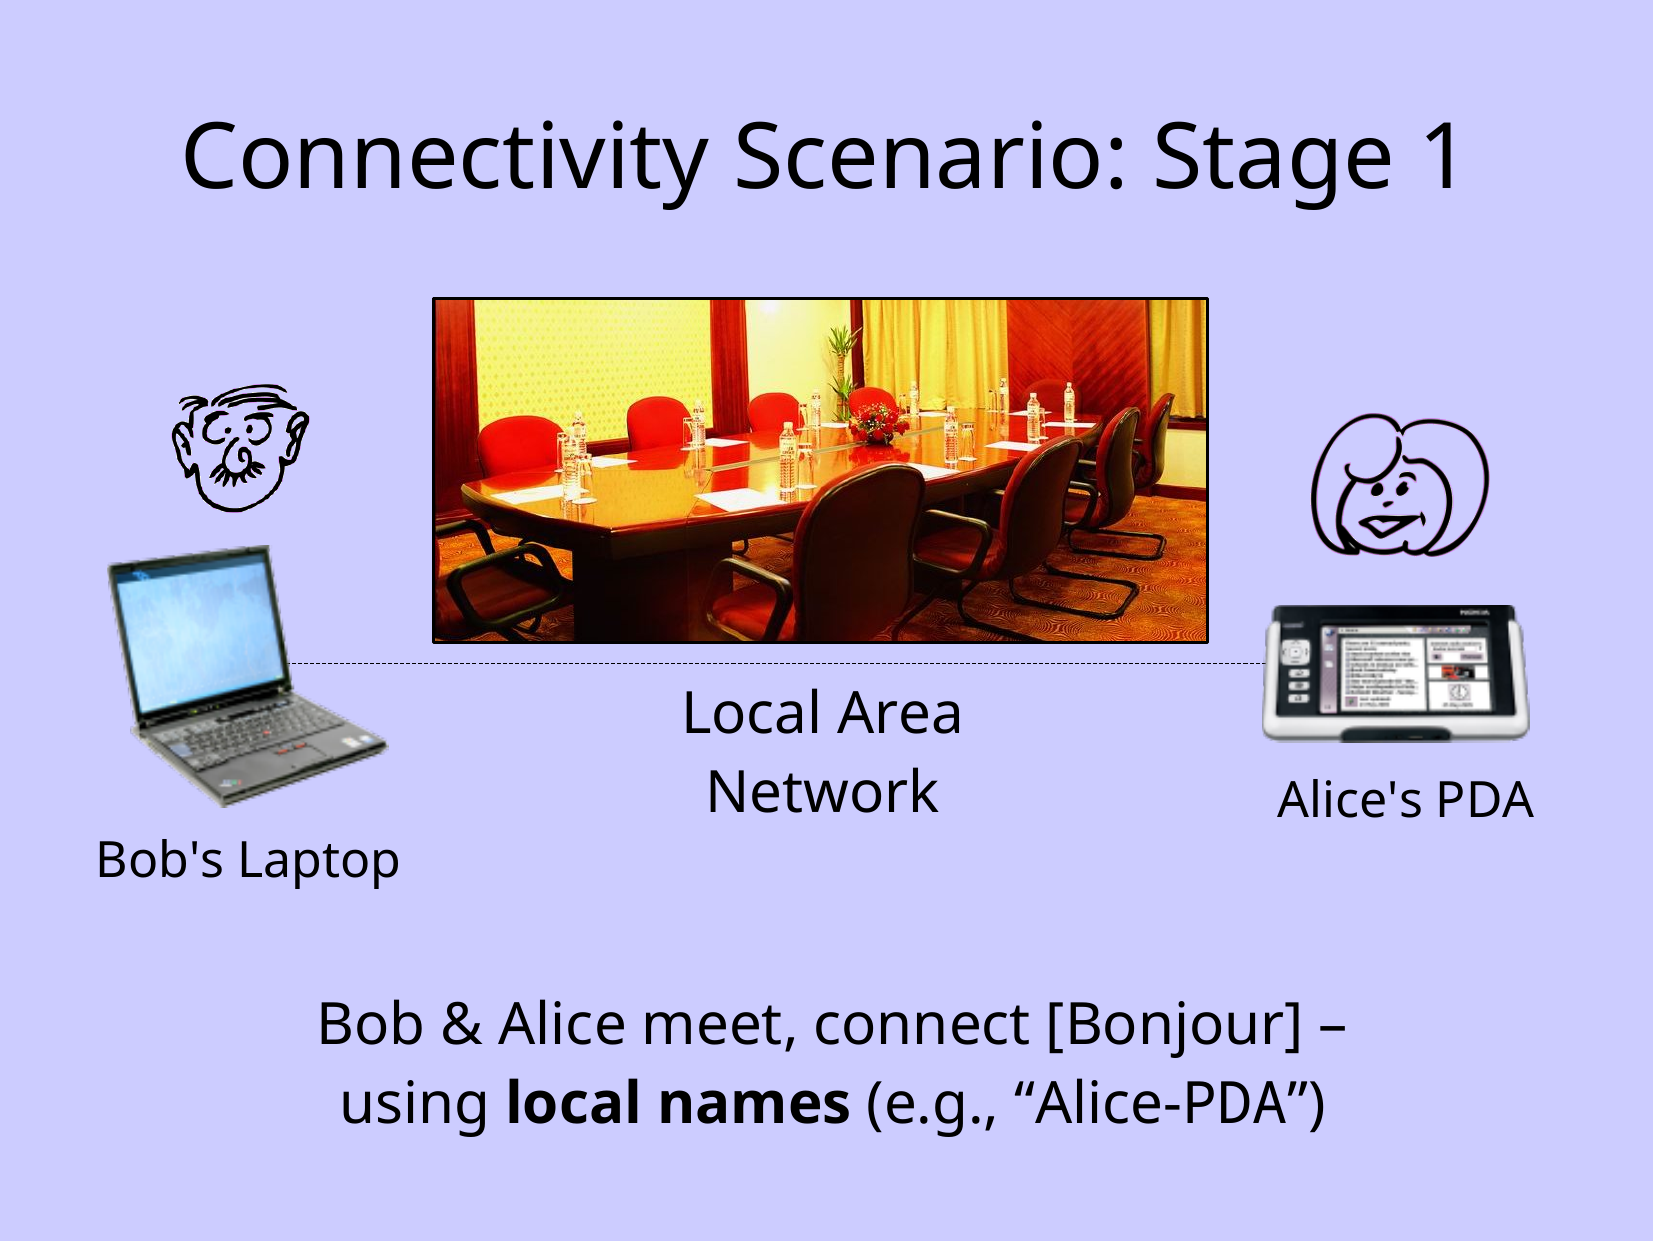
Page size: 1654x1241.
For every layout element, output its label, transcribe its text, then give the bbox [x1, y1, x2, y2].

title Connectivity Scenario: Stage 1 [82, 41, 1571, 265]
text_box Bob & Alice meet, connect [Bonjour] – using local names (e.g., “Alice-PDA”) [120, 975, 1546, 1125]
picture [167, 380, 314, 517]
text_box Local Area Network [545, 663, 1101, 746]
picture [1262, 605, 1530, 743]
picture [107, 545, 389, 808]
picture [435, 300, 1207, 642]
text_box Alice's PDA [1262, 756, 1550, 841]
picture [1307, 407, 1495, 561]
text_box Bob's Laptop [81, 816, 417, 901]
